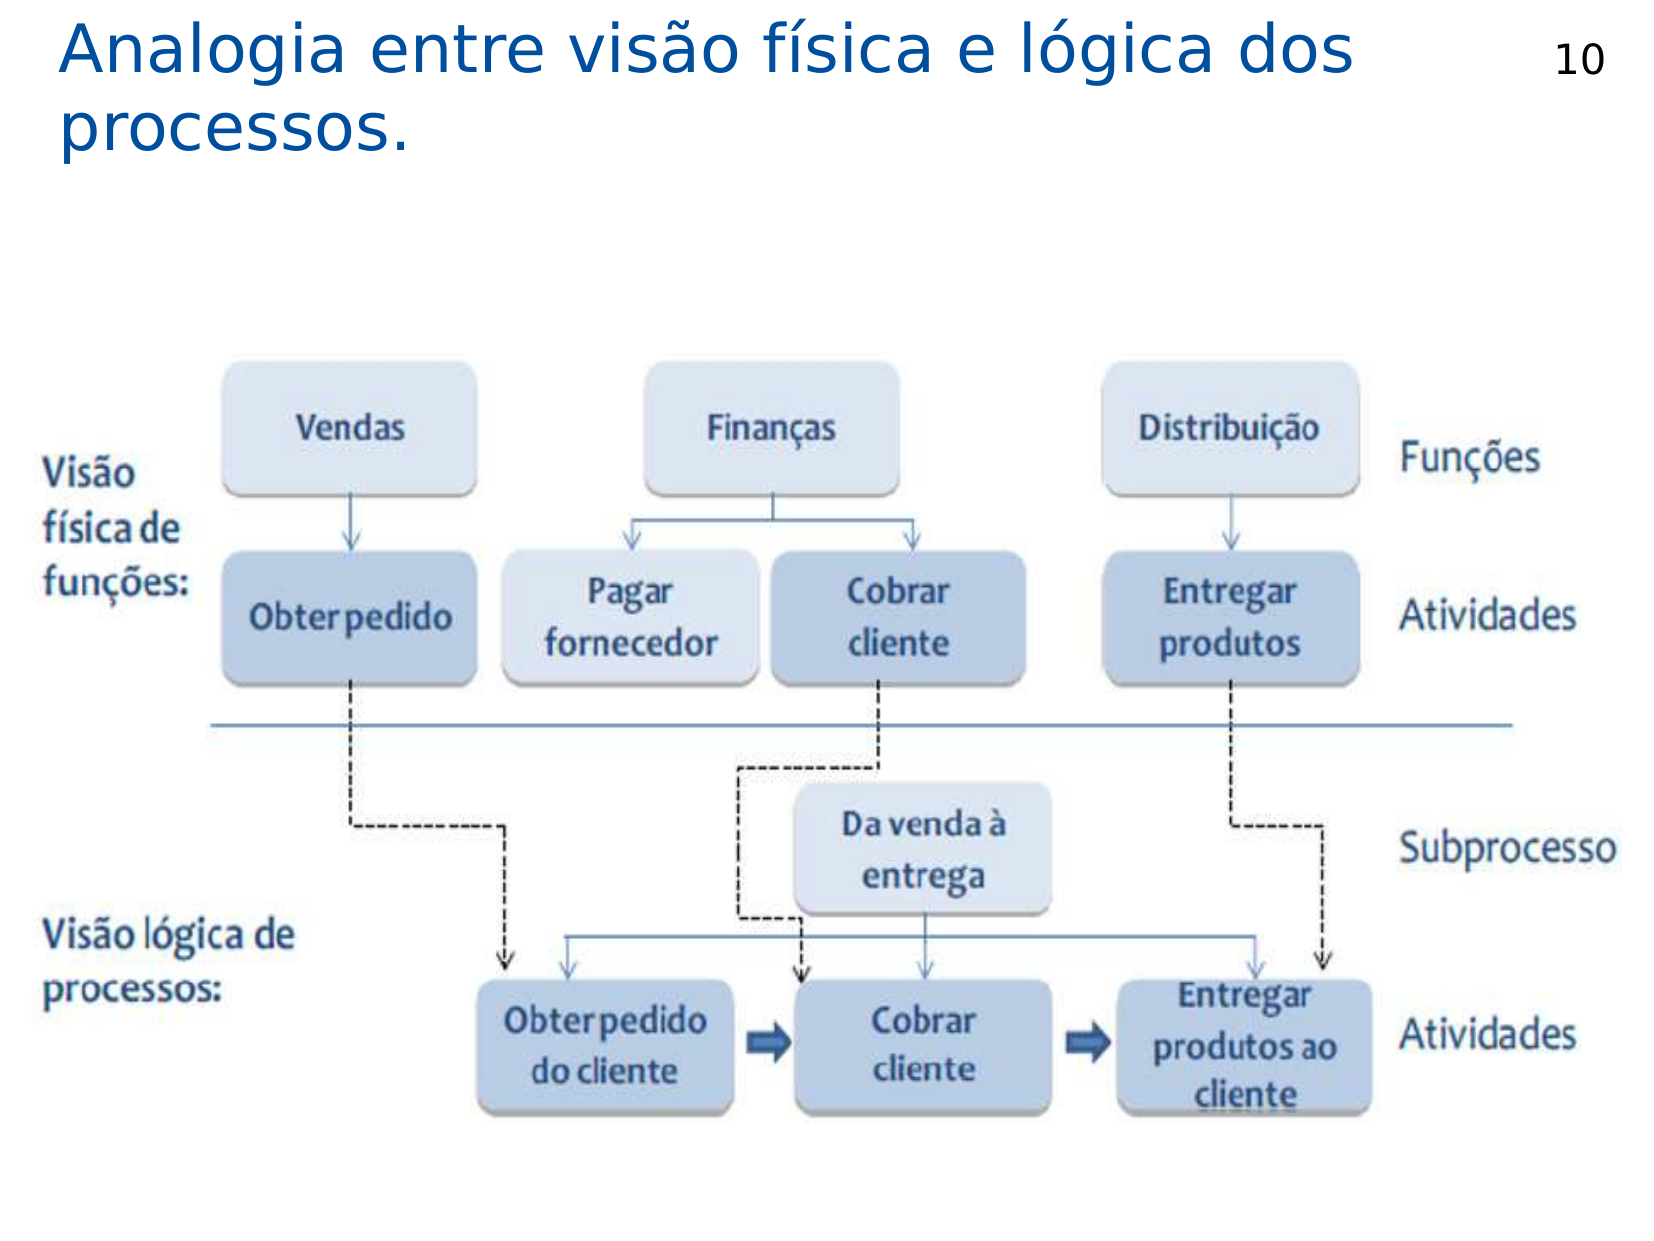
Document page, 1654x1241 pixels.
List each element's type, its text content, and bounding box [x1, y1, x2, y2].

picture [30, 352, 1622, 1123]
title Analogia entre visão física e lógica dos processos. [59, 10, 1506, 167]
